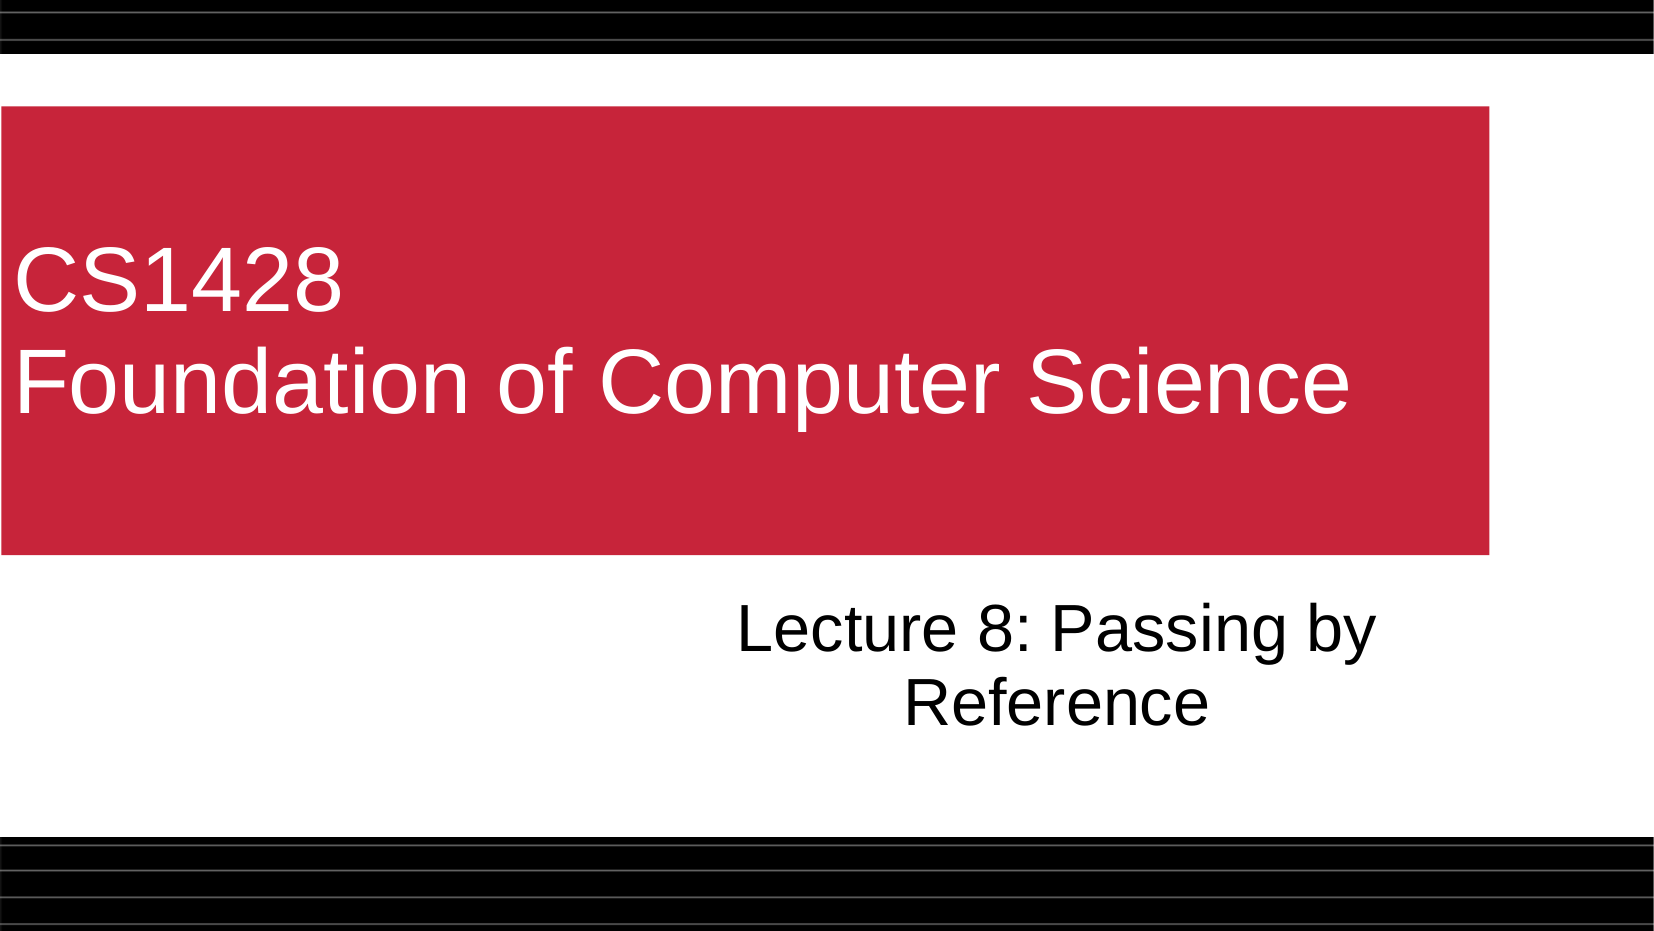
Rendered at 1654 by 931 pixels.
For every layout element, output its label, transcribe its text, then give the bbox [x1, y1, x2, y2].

title CS1428 Foundation of Computer Science [1, 106, 1490, 556]
subtitle Lecture 8: Passing by Reference [625, 590, 1489, 804]
picture [0, 837, 1654, 931]
picture [0, 0, 1654, 54]
